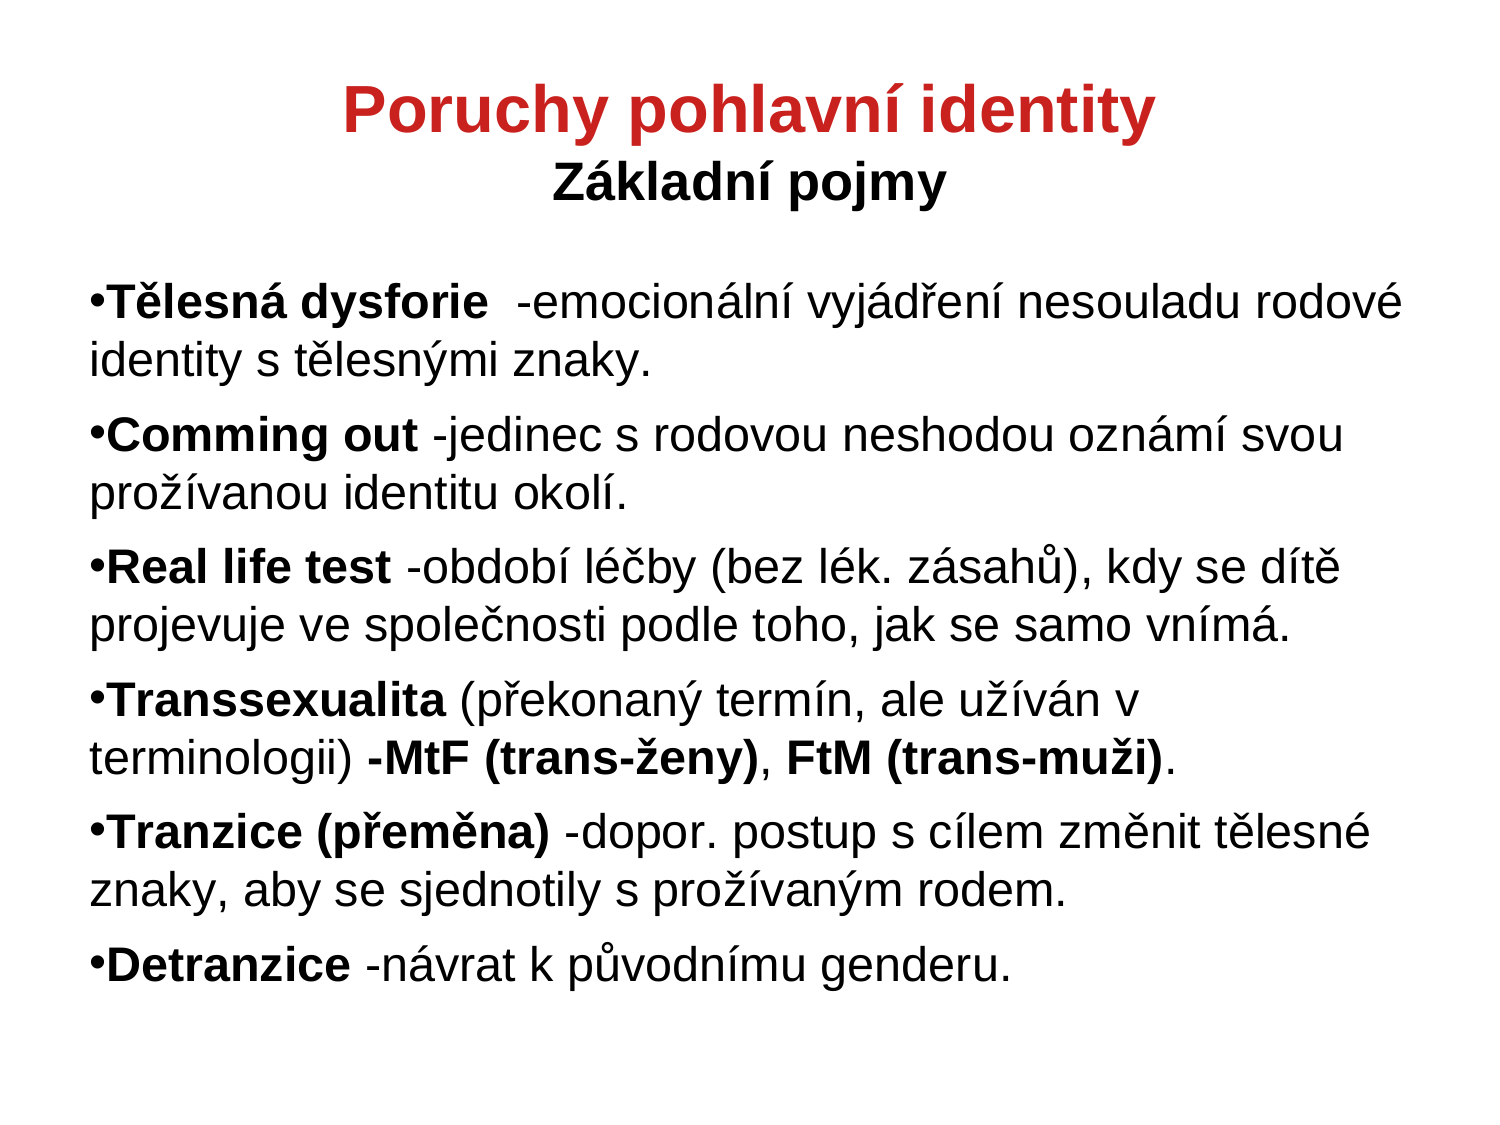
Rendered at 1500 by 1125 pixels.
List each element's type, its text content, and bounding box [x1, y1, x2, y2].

title Poruchy pohlavní identity Základní pojmy [75, 45, 1426, 233]
list Tělesná dysforie -emocionální vyjádření nesouladu rodové identity s tělesnými znaky. Comming out -jedinec s rodovou neshodou oznámí svou prožívanou identitu okolí. Real life test -období léčby (bez lék. zásahů), kdy se dítě projevuje ve společnosti podle toho, jak se samo vnímá. Transsexualita (překonaný termín, ale užíván v terminologii) -MtF (trans-ženy), FtM (trans-muži). Tranzice (přeměna) -dopor. postup s cílem změnit tělesné znaky, aby se sjednotily s prožívaným rodem. Detranzice -návrat k původnímu genderu. [75, 262, 1426, 1005]
